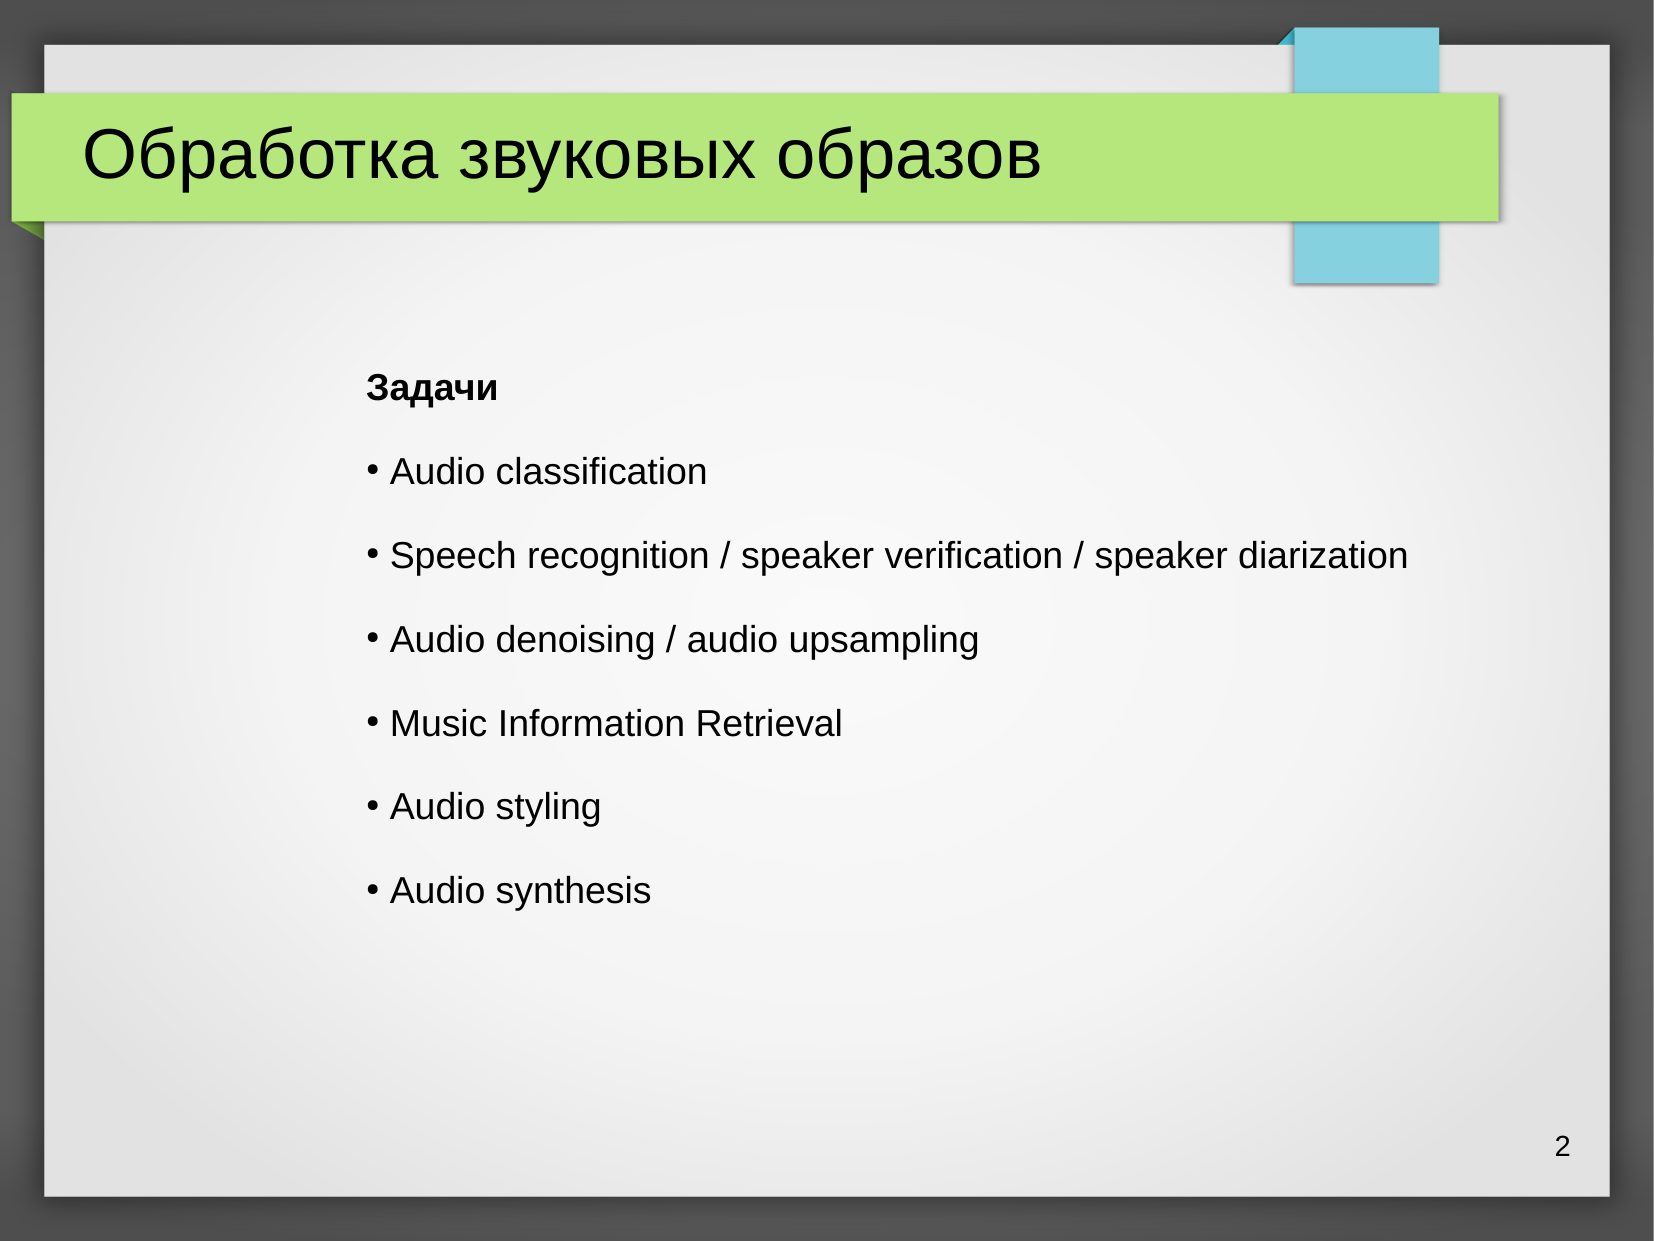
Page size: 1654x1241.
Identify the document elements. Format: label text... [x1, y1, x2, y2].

text_box Задачи Audio classification Speech recognition / speaker verification / speaker diarization Audio denoising / audio upsampling Music Information Retrieval Audio styling Audio synthesis [366, 366, 1489, 997]
picture [0, 0, 1654, 1241]
title Обработка звуковых образов [82, 114, 1406, 194]
